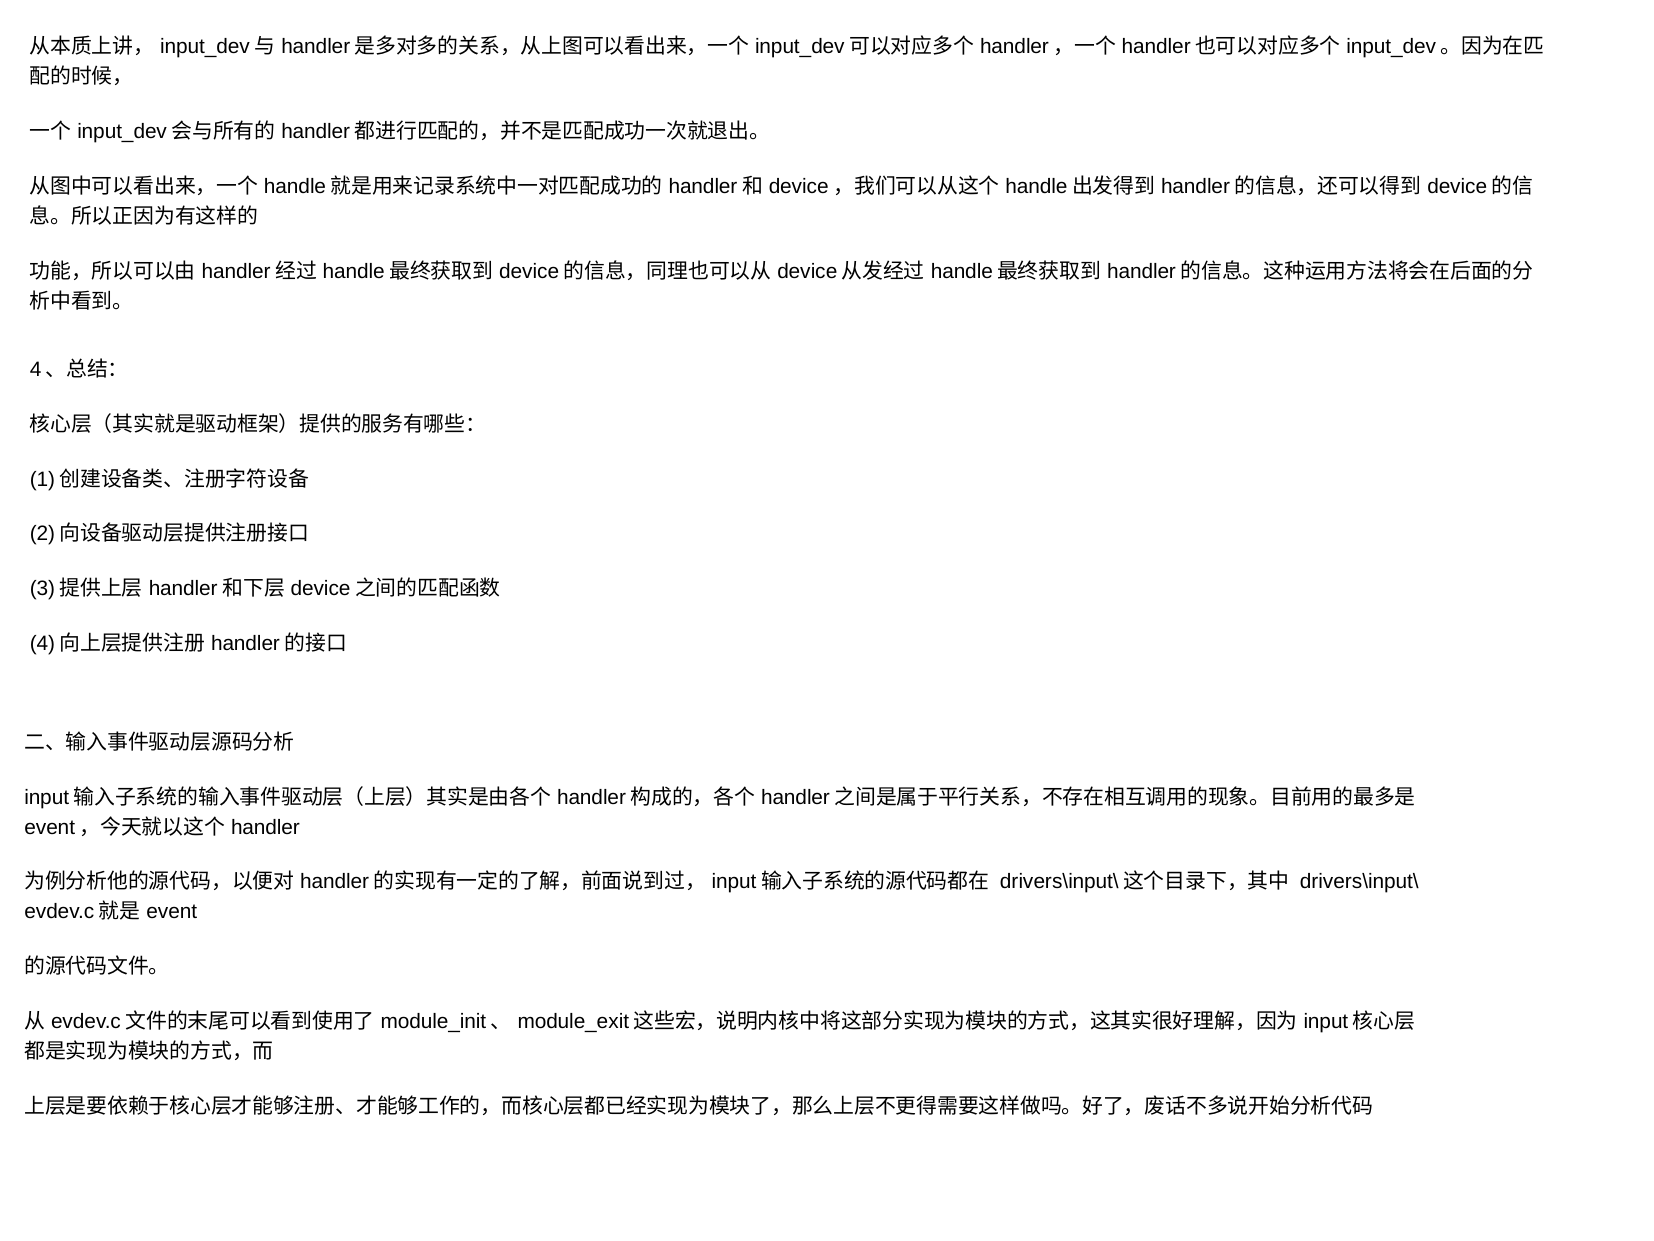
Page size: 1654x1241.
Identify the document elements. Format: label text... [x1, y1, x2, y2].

text_box 4、总结： 核心层（其实就是驱动框架）提供的服务有哪些： (1)创建设备类、注册字符设备 (2)向设备驱动层提供注册接口 (3)提供上层handler和下层device之间的匹配函数 (4)向上层提供注册handler的接口 [15, 345, 516, 717]
text_box 从本质上讲，input_dev与handler是多对多的关系，从上图可以看出来，一个input_dev可以对应多个handler，一个handler也可以对应多个input_dev。因为在匹配的时候， 一个input_dev会与所有的handler都进行匹配的，并不是匹配成功一次就退出。 从图中可以看出来，一个handle就是用来记录系统中一对匹配成功的handler和device，我们可以从这个handle出发得到handler的信息，还可以得到device的信息。所以正因为有这样的 功能，所以可以由handler经过handle最终获取到device的信息，同理也可以从device从发经过handle最终获取到handler的信息。这种运用方法将会在后面的分析中看到。 [15, 22, 1561, 377]
text_box 二、输入事件驱动层源码分析 input输入子系统的输入事件驱动层（上层）其实是由各个handler构成的，各个handler之间是属于平行关系，不存在相互调用的现象。目前用的最多是event，今天就以这个handler 为例分析他的源代码，以便对handler的实现有一定的了解，前面说到过，input输入子系统的源代码都在 drivers\input\这个目录下，其中 drivers\input\evdev.c就是event 的源代码文件。 从evdev.c文件的末尾可以看到使用了module_init、module_exit这些宏，说明内核中将这部分实现为模块的方式，这其实很好理解，因为input核心层都是实现为模块的方式，而 上层是要依赖于核心层才能够注册、才能够工作的，而核心层都已经实现为模块了，那么上层不更得需要这样做吗。好了，废话不多说开始分析代码 [9, 717, 1441, 1184]
